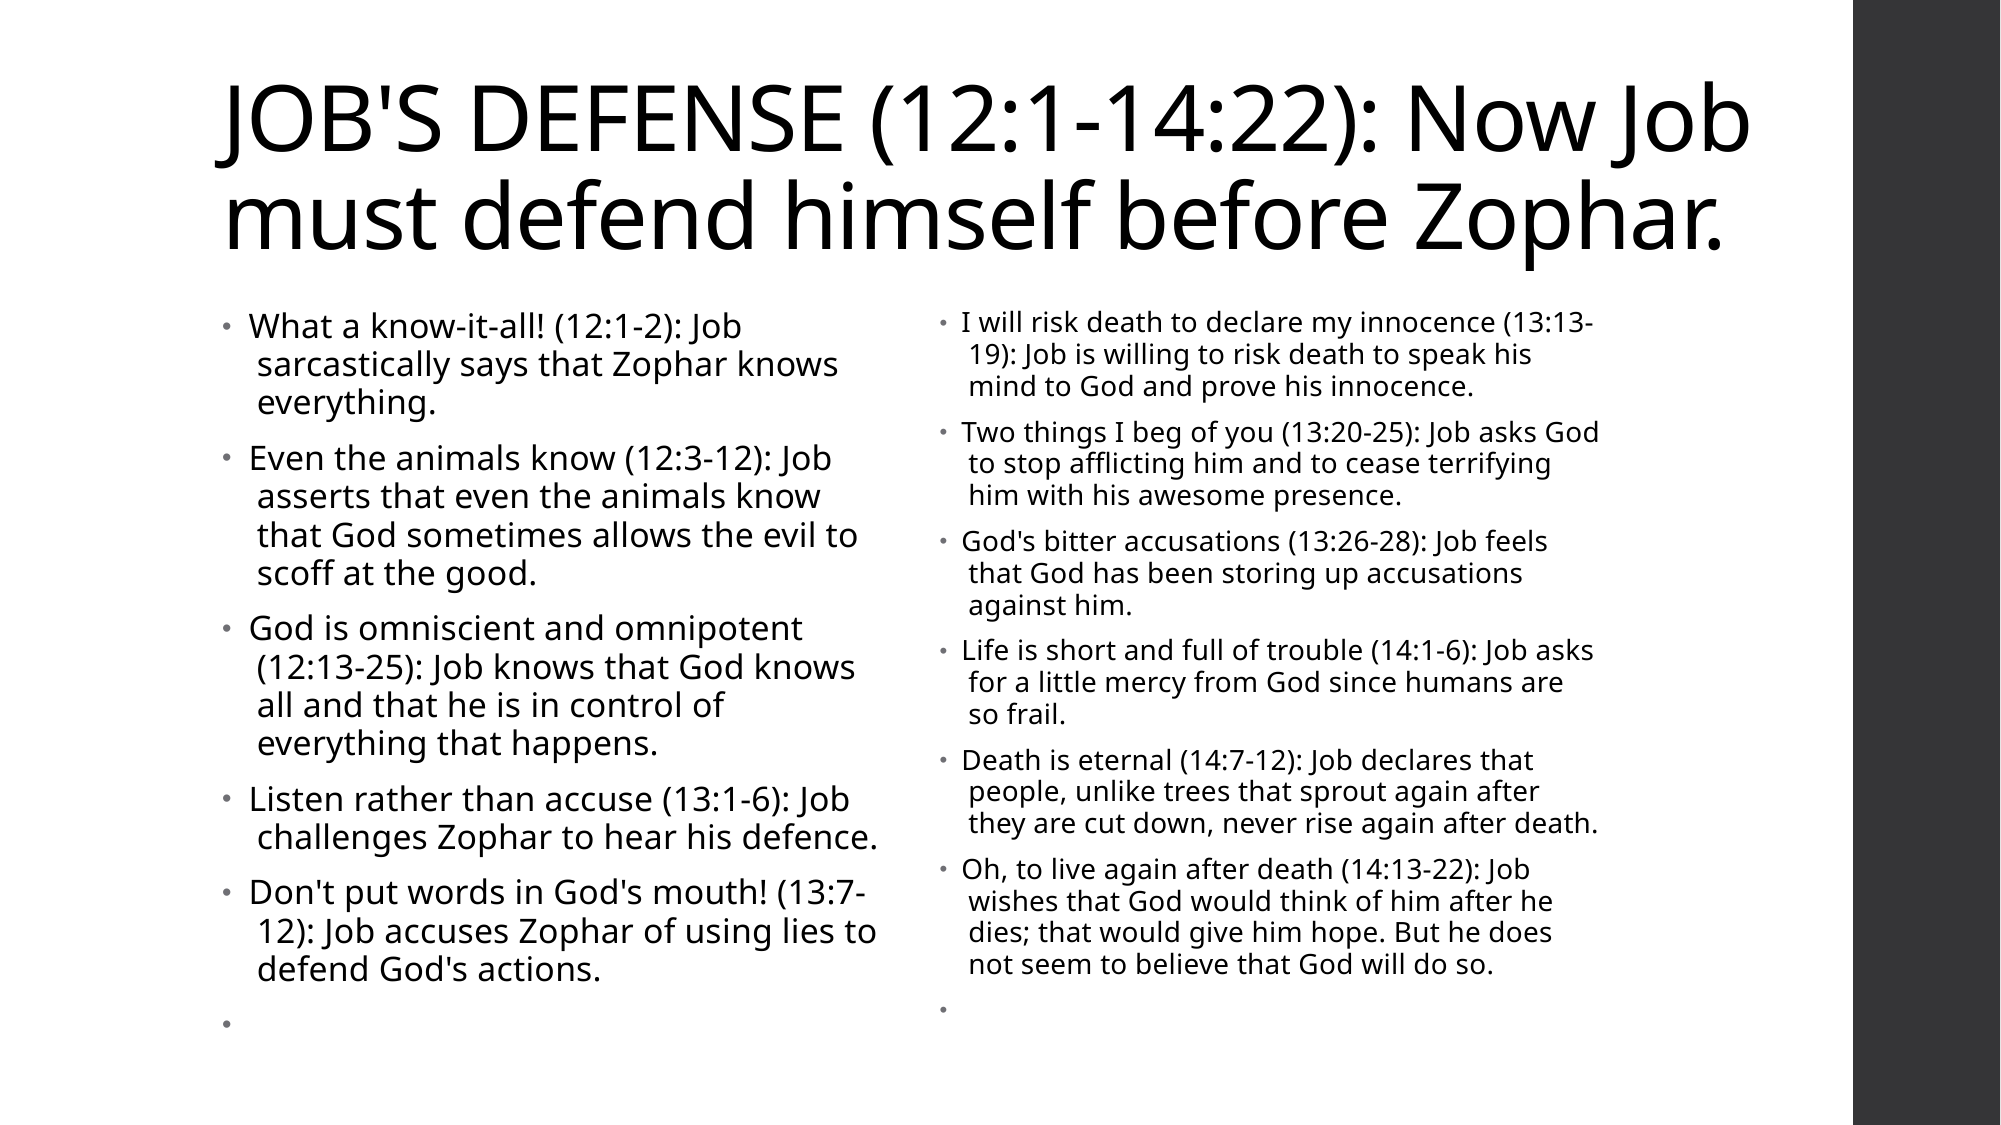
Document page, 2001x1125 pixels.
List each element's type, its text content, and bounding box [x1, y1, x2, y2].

title JOB'S DEFENSE (12:1-14:22): Now Job must defend himself before Zophar. [206, 60, 1797, 278]
list I will risk death to declare my innocence (13:13-19): Job is willing to risk death to speak his mind to God and prove his innocence. Two things I beg of you (13:20-25): Job asks God to stop afflicting him and to cease terrifying him with his awesome presence. God's bitter accusations (13:26-28): Job feels that God has been storing up accusations against him. Life is short and full of trouble (14:1-6): Job asks for a little mercy from God since humans are so frail. Death is eternal (14:7-12): Job declares that people, unlike trees that sprout again after they are cut down, never rise again after death. Oh, to live again after death (14:13-22): Job wishes that God would think of him after he dies; that would give him hope. But he does not seem to believe that God will do so. [924, 299, 1617, 1014]
list What a know-it-all! (12:1-2): Job sarcastically says that Zophar knows everything. Even the animals know (12:3-12): Job asserts that even the animals know that God sometimes allows the evil to scoff at the good. God is omniscient and omnipotent (12:13-25): Job knows that God knows all and that he is in control of everything that happens. Listen rather than accuse (13:1-6): Job challenges Zophar to hear his defence. Don't put words in God's mouth! (13:7-12): Job accuses Zophar of using lies to defend God's actions. [207, 299, 900, 1014]
